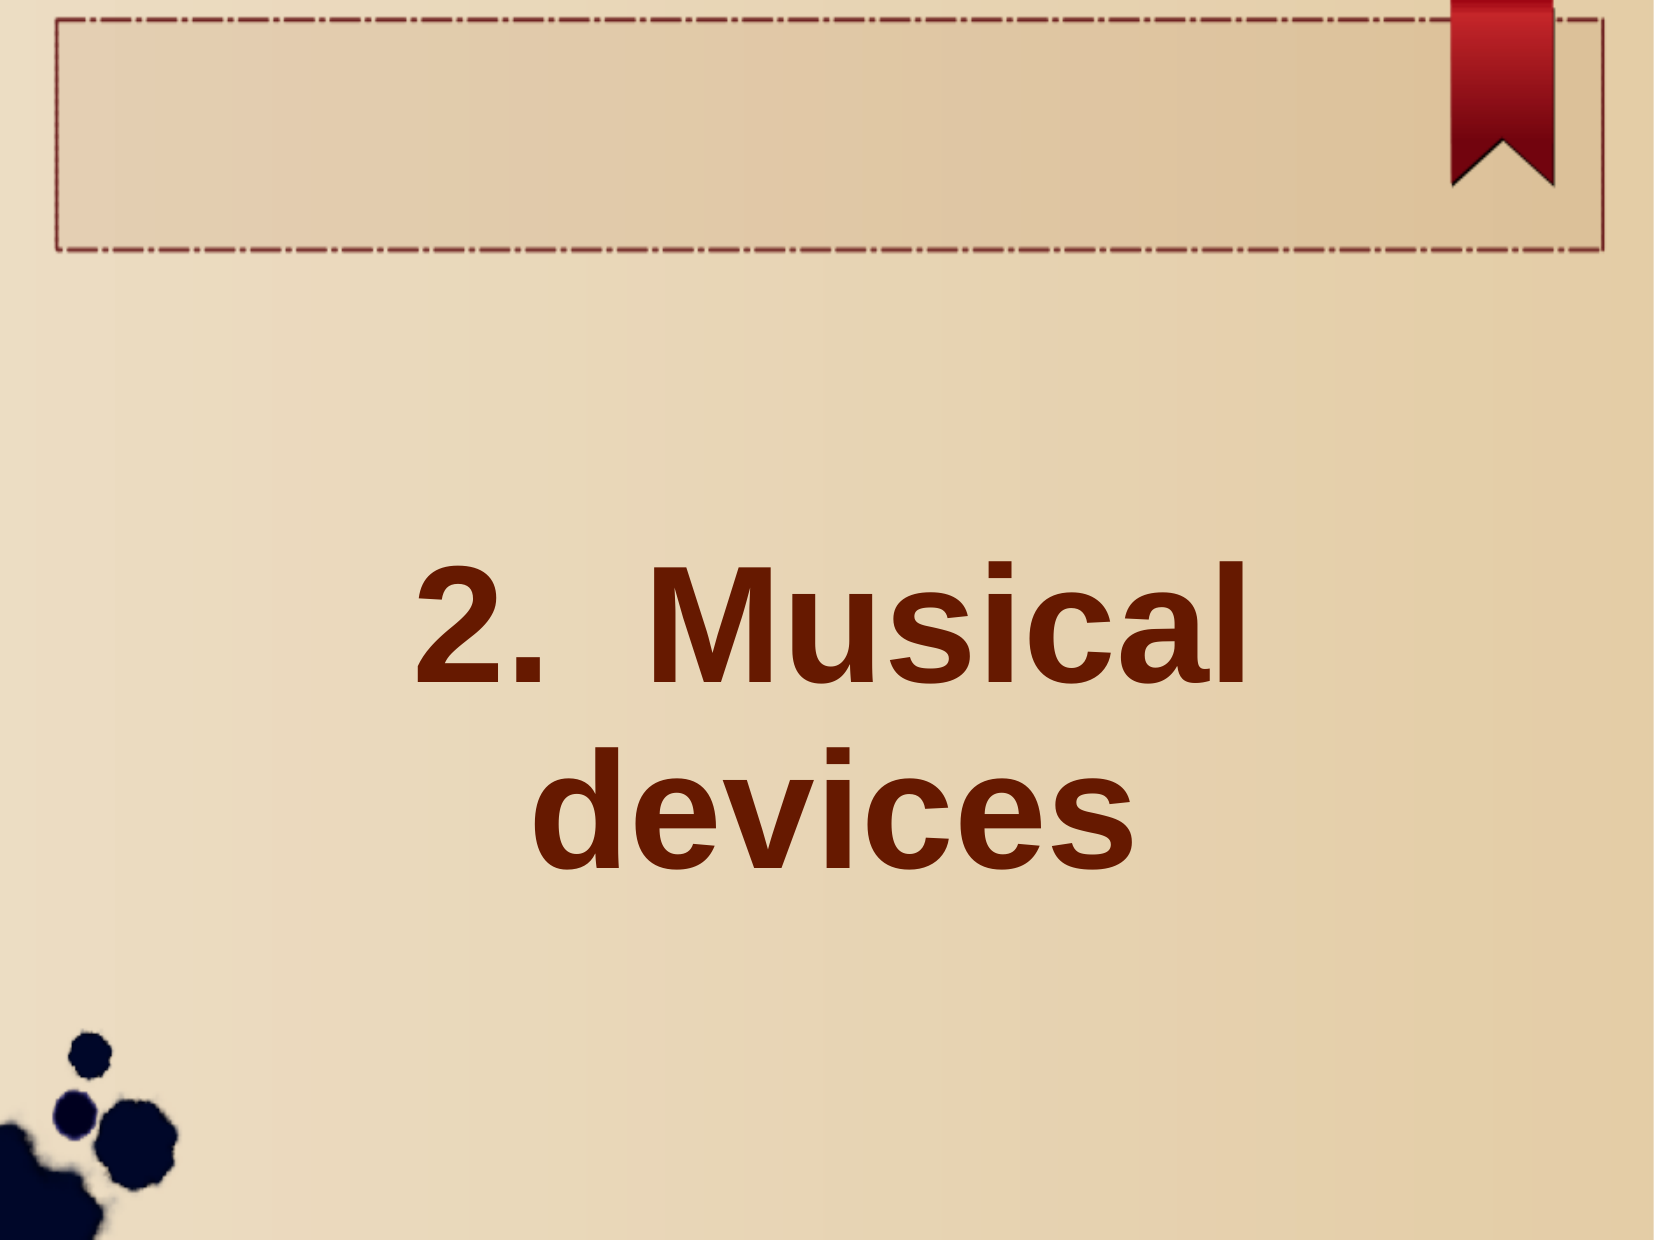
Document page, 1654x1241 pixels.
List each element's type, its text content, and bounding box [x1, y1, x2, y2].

text_box 2. Musical devices [184, 524, 1484, 913]
picture [0, 0, 1654, 1240]
